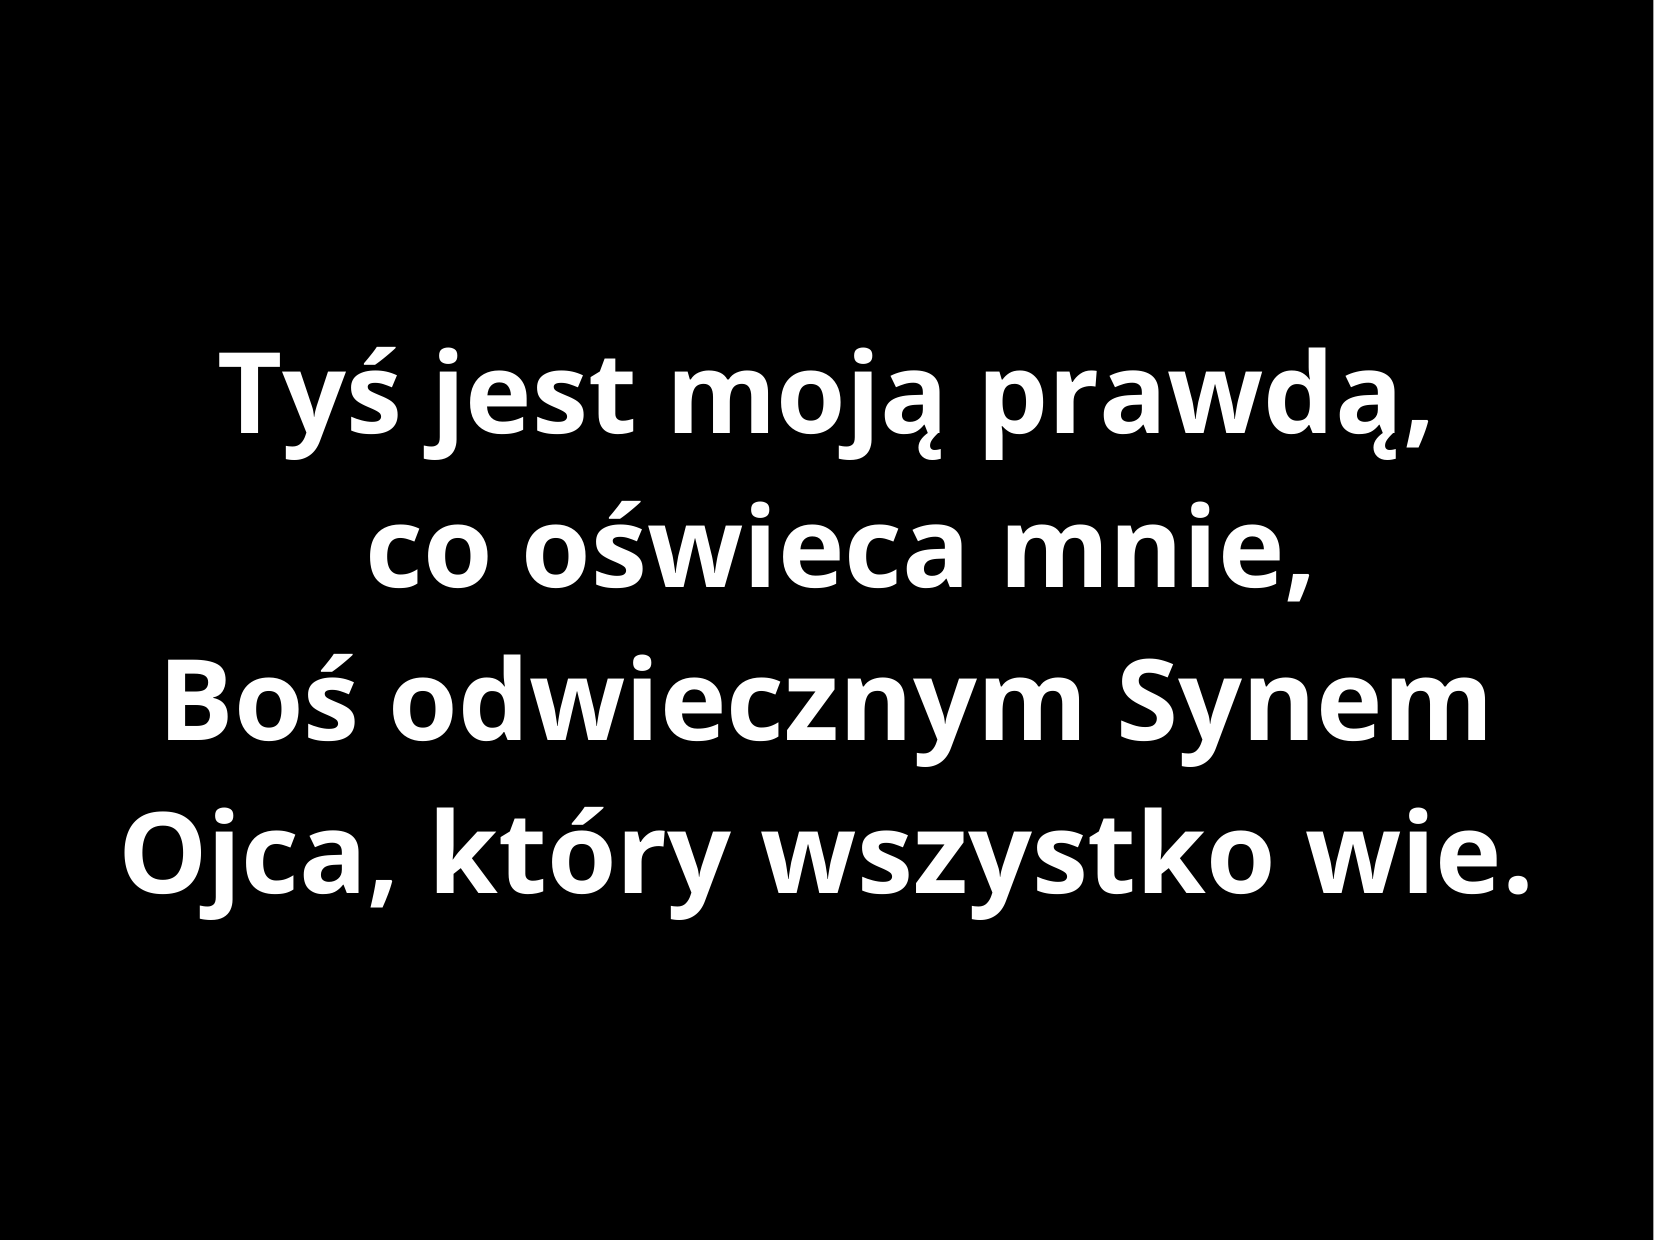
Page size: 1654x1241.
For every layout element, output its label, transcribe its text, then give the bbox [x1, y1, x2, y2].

title Tyś jest moją prawdą, co oświeca mnie, Boś odwiecznym Synem Ojca, który wszystko wie. [0, 0, 1654, 1241]
